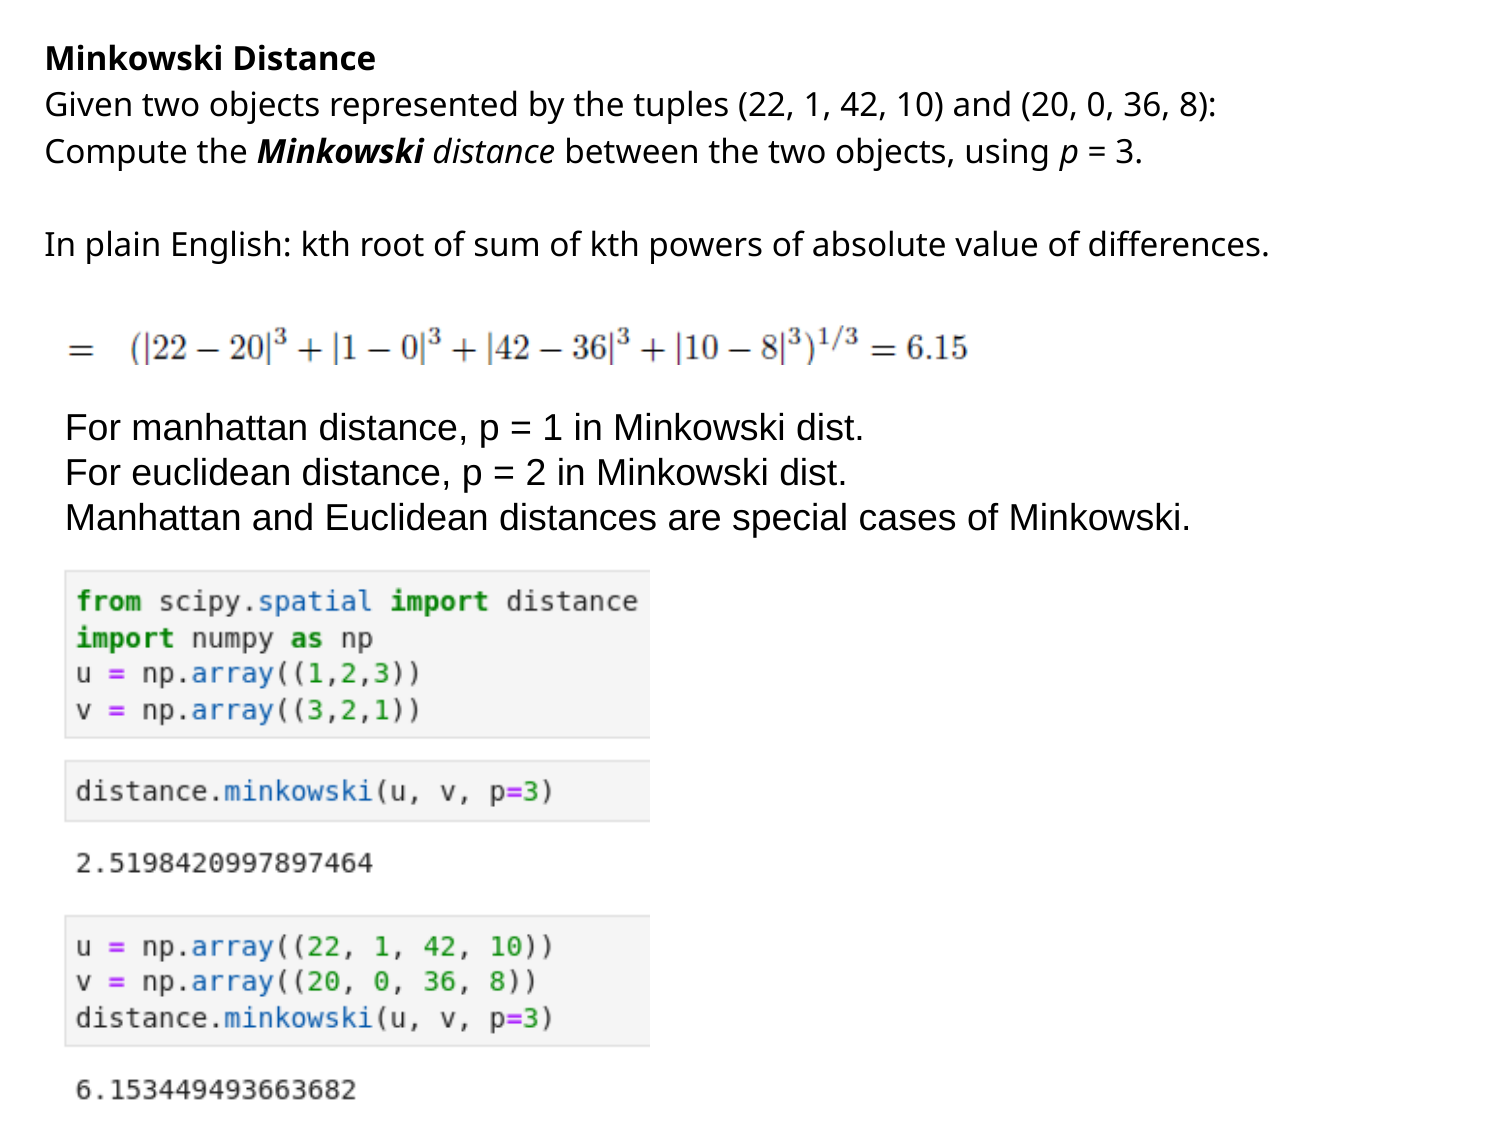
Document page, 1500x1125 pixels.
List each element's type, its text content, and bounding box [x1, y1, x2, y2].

picture [59, 324, 984, 365]
text_box For manhattan distance, p = 1 in Minkowski dist. For euclidean distance, p = 2 in Minkowski dist. Manhattan and Euclidean distances are special cases of Minkowski. [49, 395, 1447, 546]
list Minkowski Distance Given two objects represented by the tuples (22, 1, 42, 10) and (20, 0, 36, 8): Compute the Minkowski distance between the two objects, using p = 3. In plain English: kth root of sum of kth powers of absolute value of differences. [29, 29, 1429, 742]
picture [59, 555, 650, 1119]
